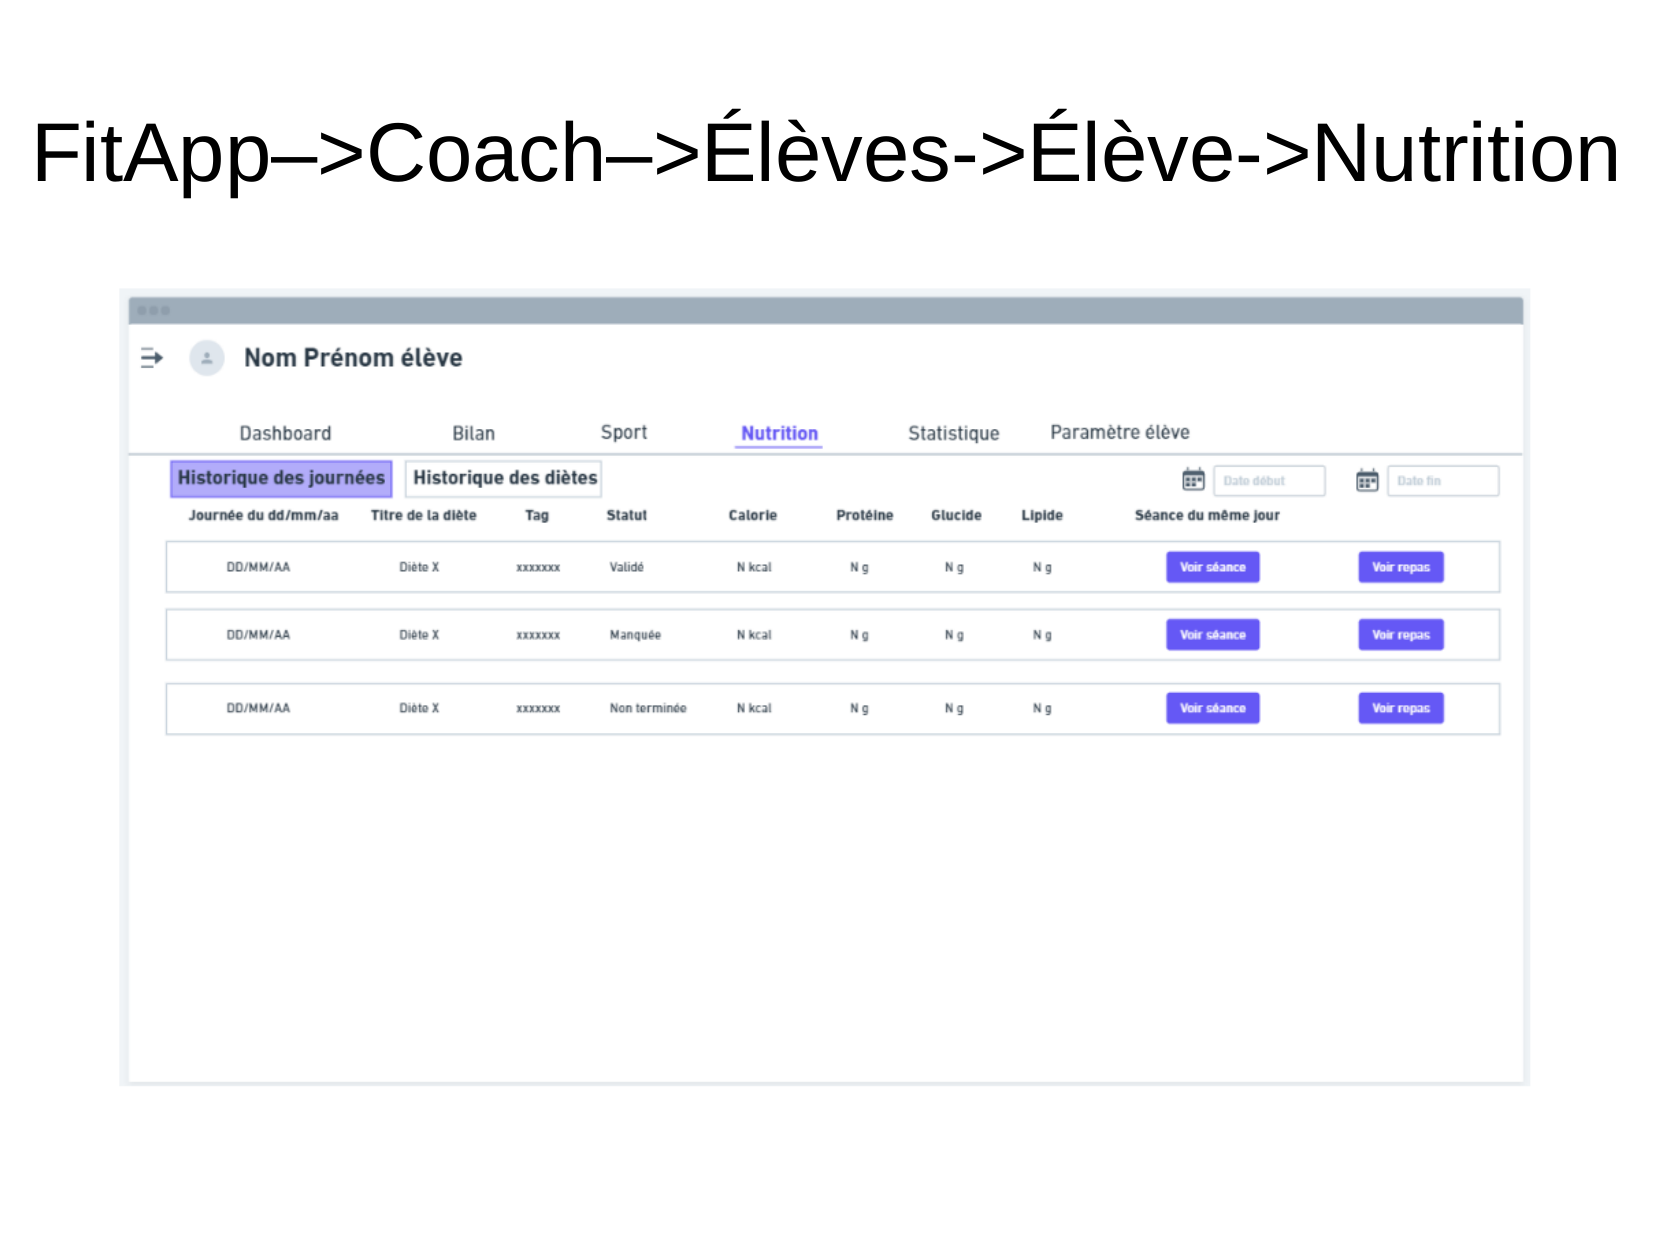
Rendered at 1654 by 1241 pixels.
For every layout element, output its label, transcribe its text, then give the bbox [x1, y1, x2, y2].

picture [114, 283, 1540, 1103]
title FitApp–>Coach–>Élèves->Élève->Nutrition [23, 49, 1630, 257]
